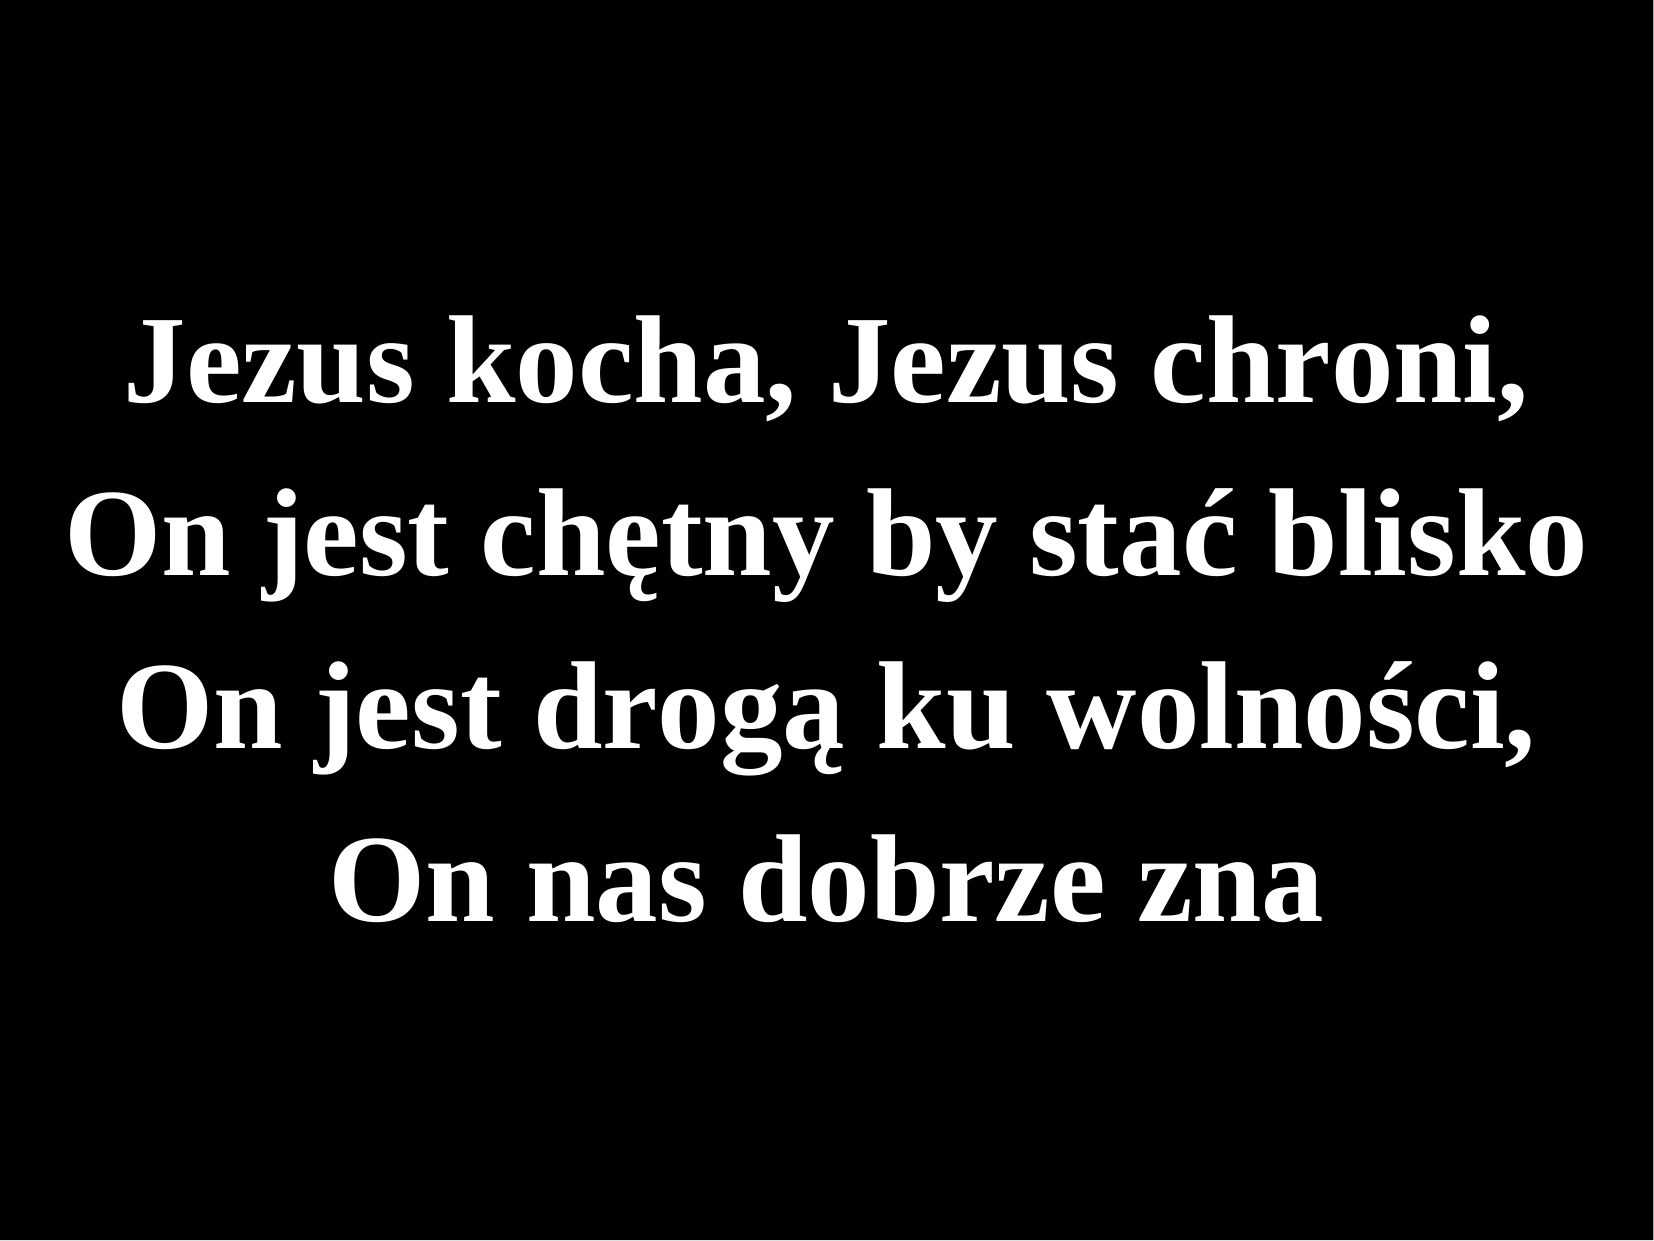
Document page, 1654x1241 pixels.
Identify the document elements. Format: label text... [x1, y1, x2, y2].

title Jezus kocha, Jezus chroni, ppp On jest chętny by stać blisko ppp On jest drogą ku wolności, ppp On nas dobrze zna [0, 0, 1654, 1241]
